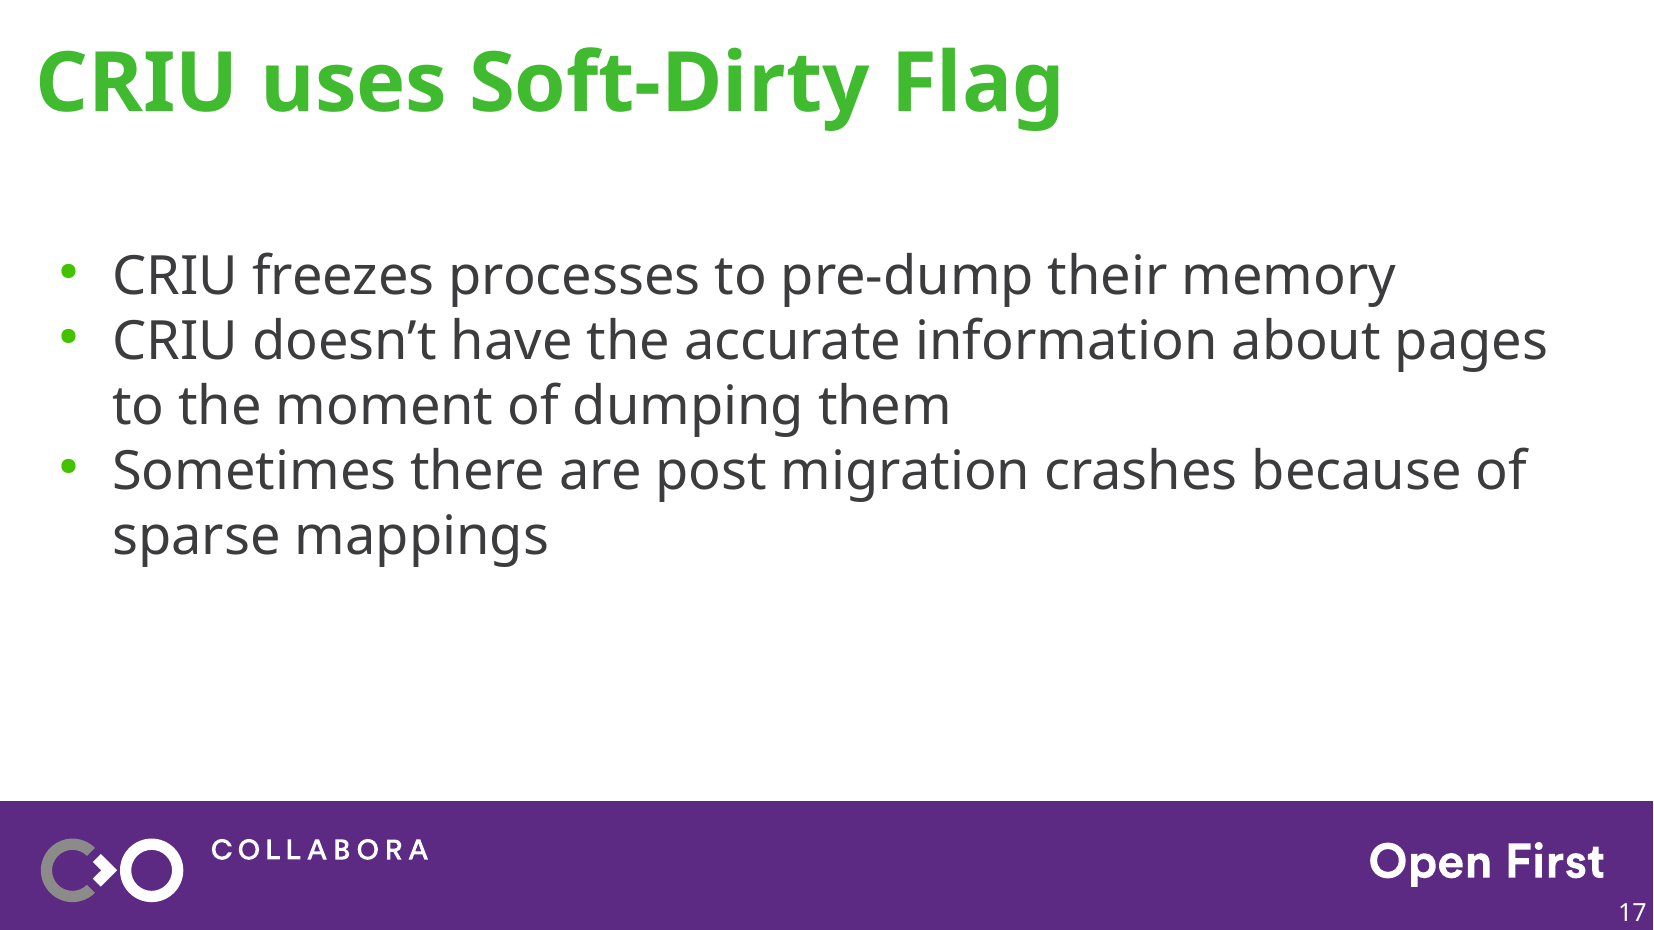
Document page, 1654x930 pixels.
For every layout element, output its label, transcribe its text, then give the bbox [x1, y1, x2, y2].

title CRIU uses Soft-Dirty Flag [35, 28, 1608, 192]
list CRIU freezes processes to pre-dump their memory CRIU doesn’t have the accurate information about pages to the moment of dumping them Sometimes there are post migration crashes because of sparse mappings [41, 240, 1613, 804]
